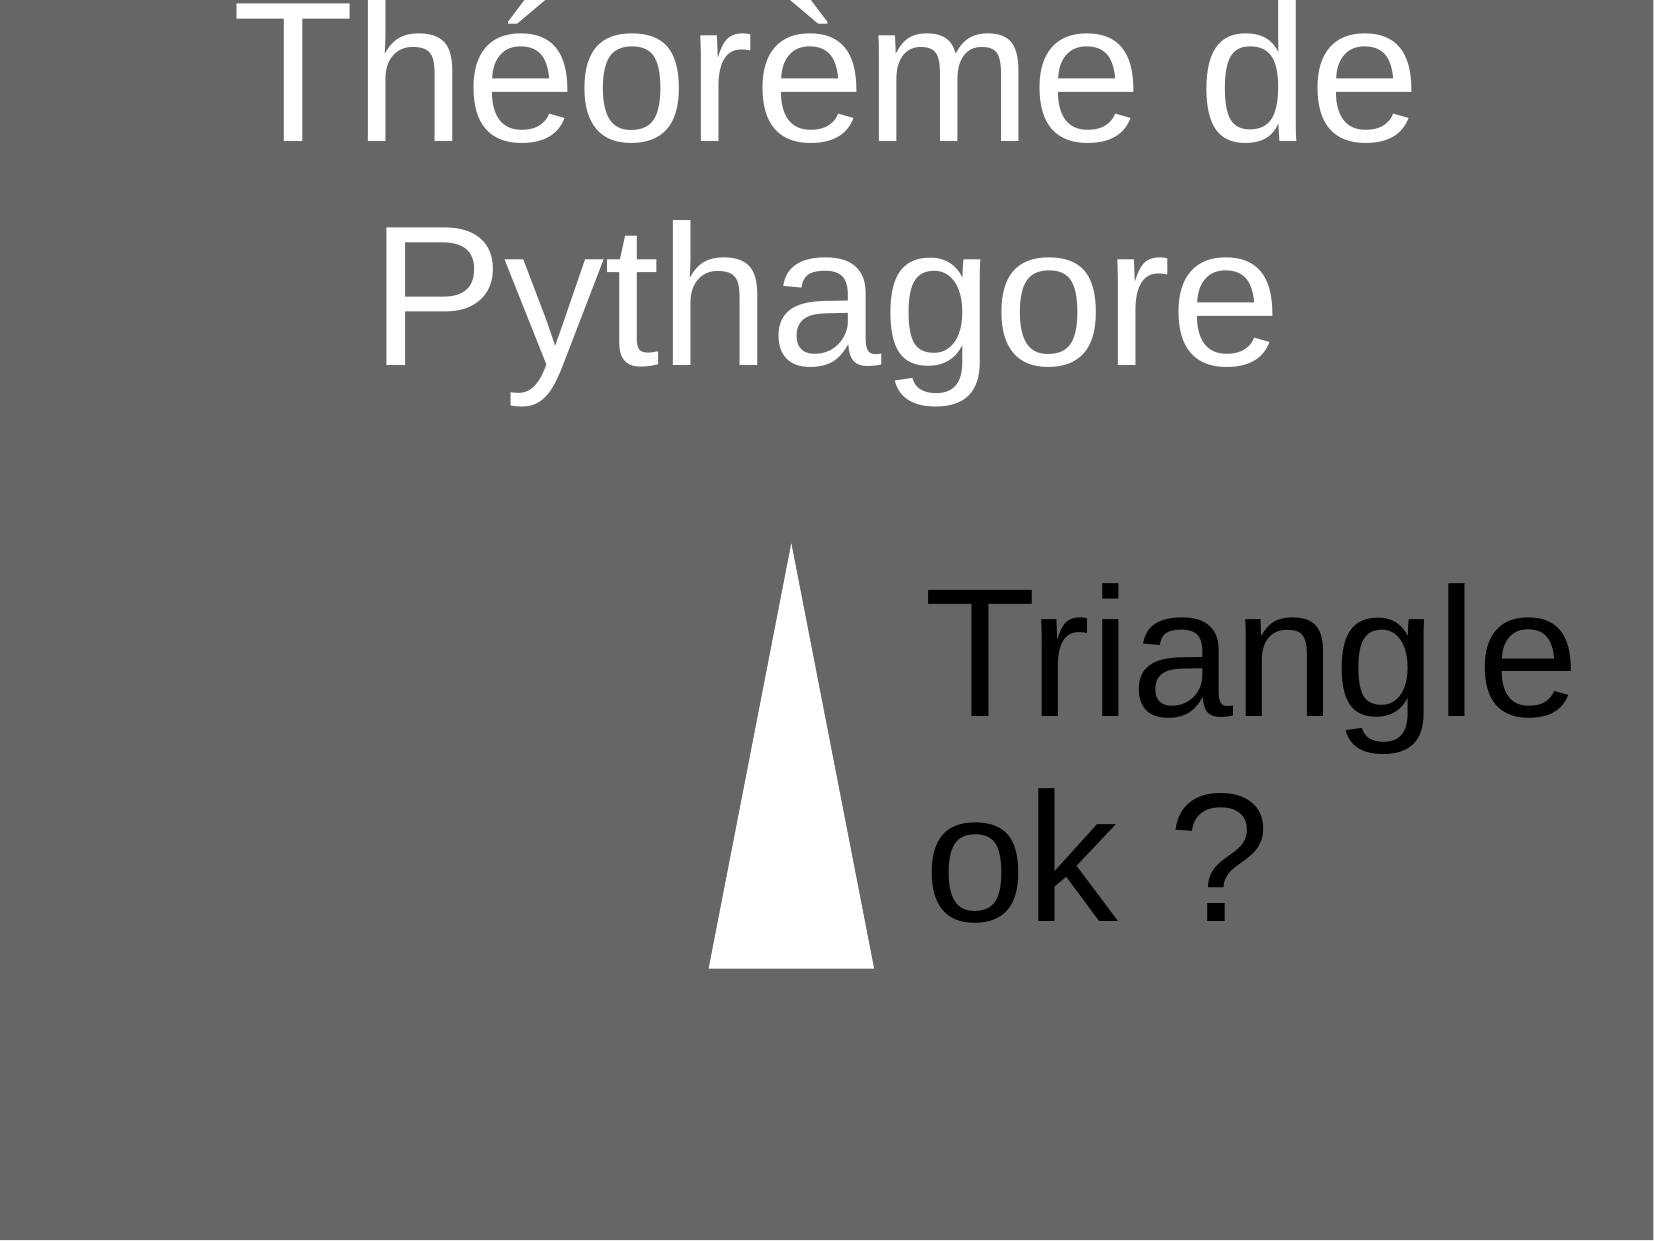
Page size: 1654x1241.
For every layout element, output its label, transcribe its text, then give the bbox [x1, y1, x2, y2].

text_box [0, 0, 1654, 1241]
text_box Triangle ok ? [909, 543, 1619, 968]
title Théorème de Pythagore [177, 0, 1477, 520]
